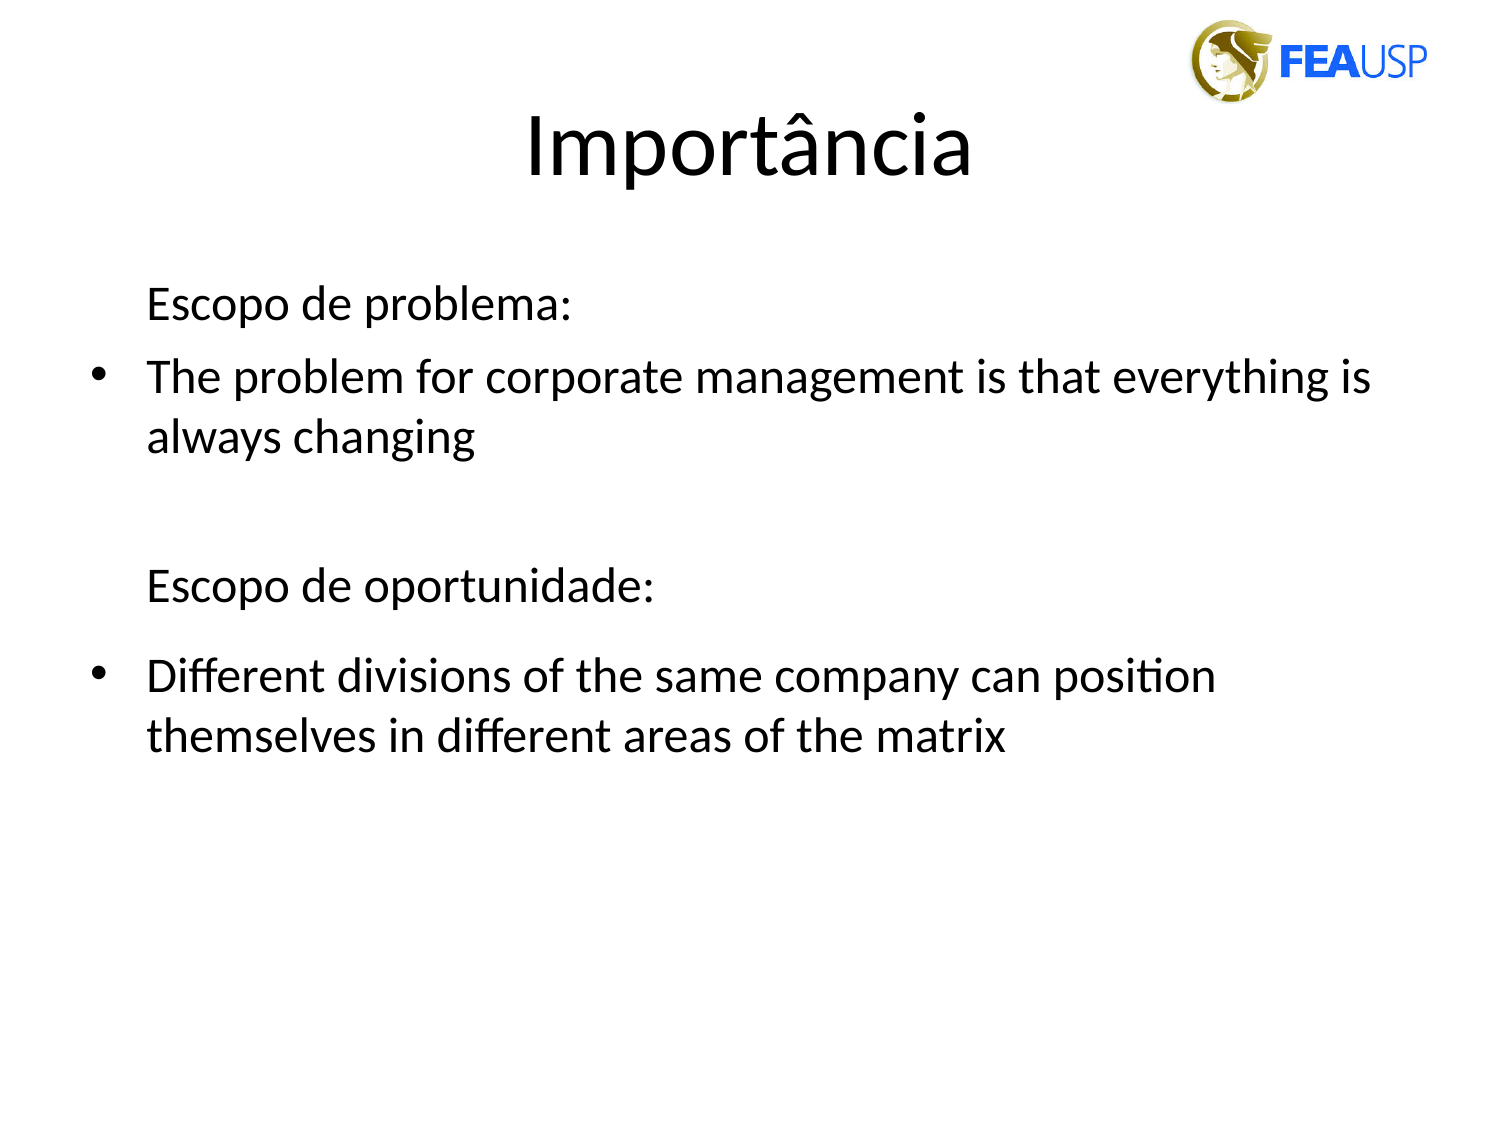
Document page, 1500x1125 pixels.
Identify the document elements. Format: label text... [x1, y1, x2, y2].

picture [1187, 19, 1427, 105]
title Importância [75, 45, 1425, 233]
list Escopo de problema: The problem for corporate management is that everything is always changing Escopo de oportunidade: Different divisions of the same company can position themselves in different areas of the matrix [75, 262, 1425, 1005]
